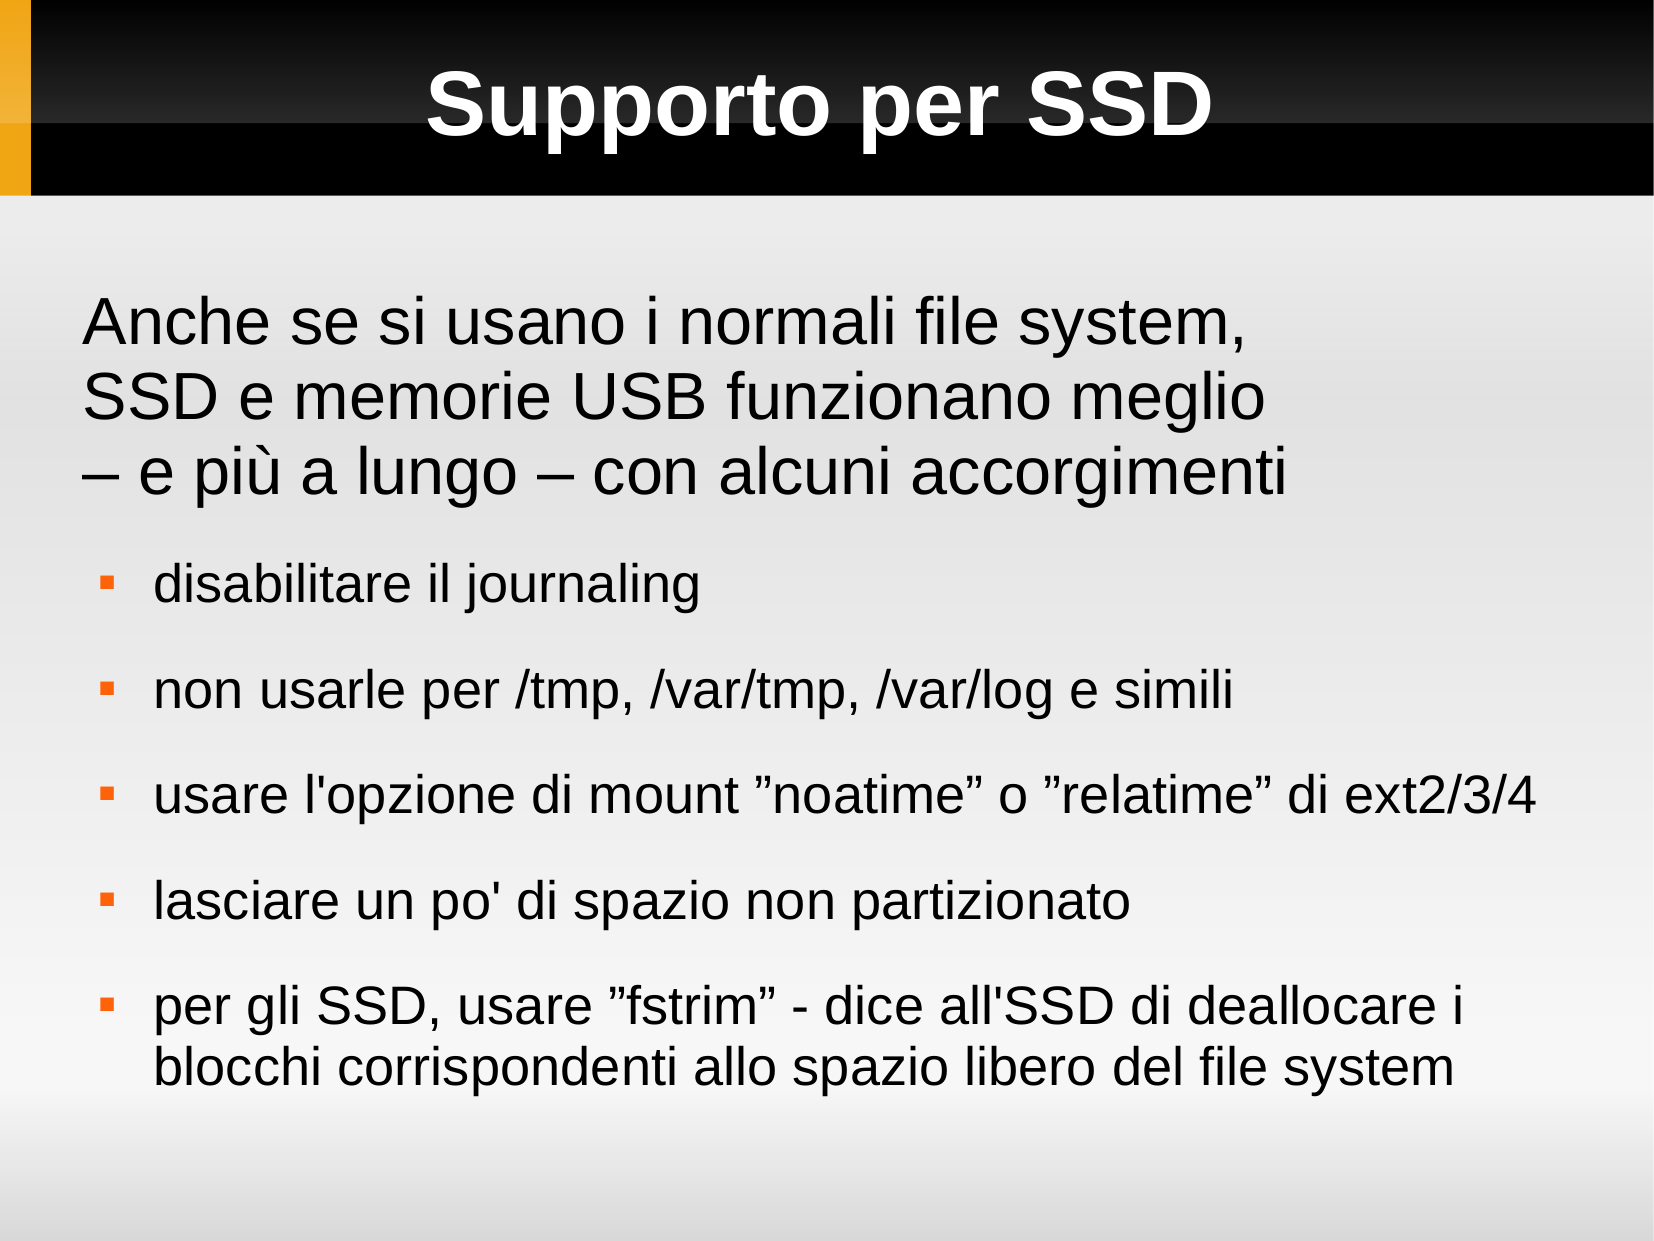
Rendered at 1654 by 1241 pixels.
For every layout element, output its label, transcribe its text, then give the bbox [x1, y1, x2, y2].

picture [0, 0, 1654, 1241]
title Supporto per SSD [76, 0, 1565, 208]
list Anche se si usano i normali file system, SSD e memorie USB funzionano meglio – e più a lungo – con alcuni accorgimenti disabilitare il journaling non usarle per /tmp, /var/tmp, /var/log e simili usare l'opzione di mount ”noatime” o ”relatime” di ext2/3/4 lasciare un po' di spazio non partizionato per gli SSD, usare ”fstrim” - dice all'SSD di deallocare i blocchi corrispondenti allo spazio libero del file system [82, 284, 1571, 1097]
